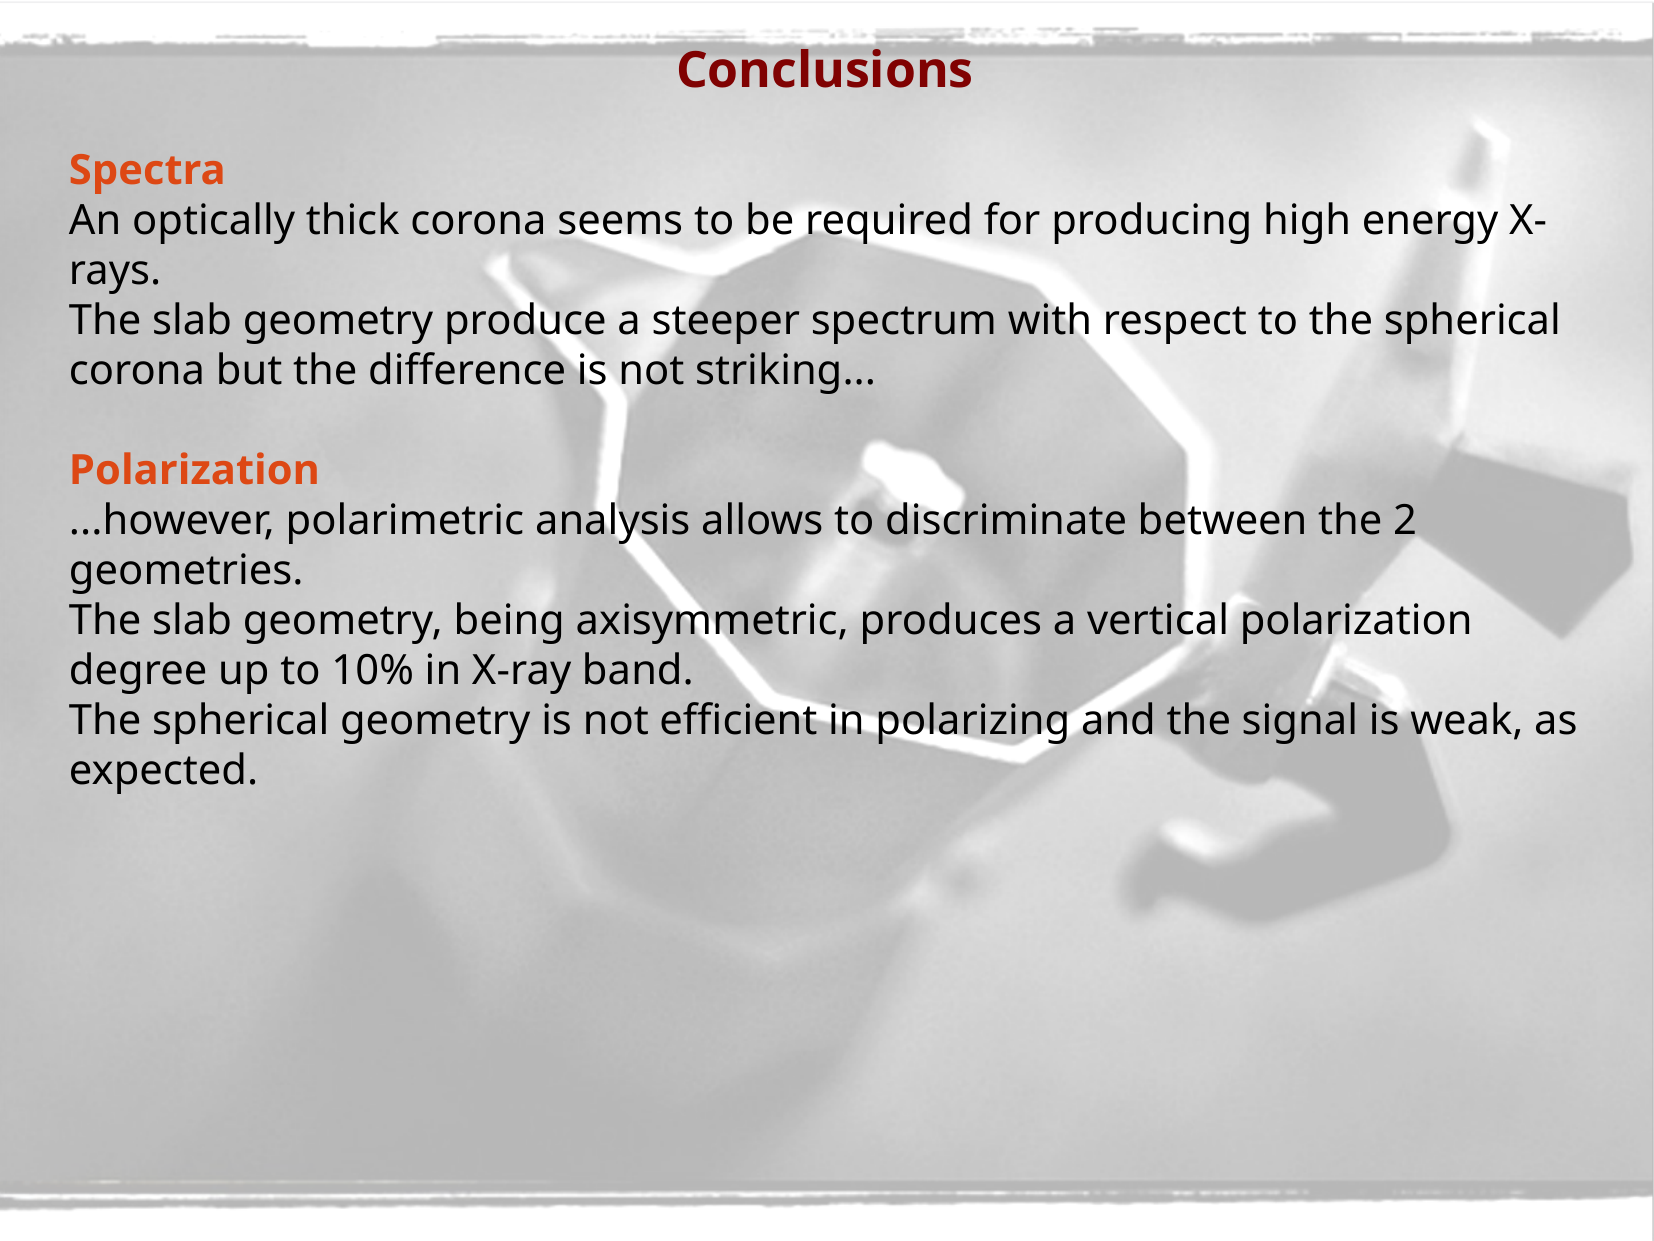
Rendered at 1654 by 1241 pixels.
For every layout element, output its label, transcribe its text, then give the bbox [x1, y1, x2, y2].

text_box Conclusions [0, 29, 1651, 106]
text_box Spectra An optically thick corona seems to be required for producing high energy X-rays. The slab geometry produce a steeper spectrum with respect to the spherical corona but the difference is not striking... Polarization ...however, polarimetric analysis allows to discriminate between the 2 geometries. The slab geometry, being axisymmetric, produces a vertical polarization degree up to 10% in X-ray band. The spherical geometry is not efficient in polarizing and the signal is weak, as expected. [54, 135, 1636, 1051]
picture [0, 0, 1654, 1241]
